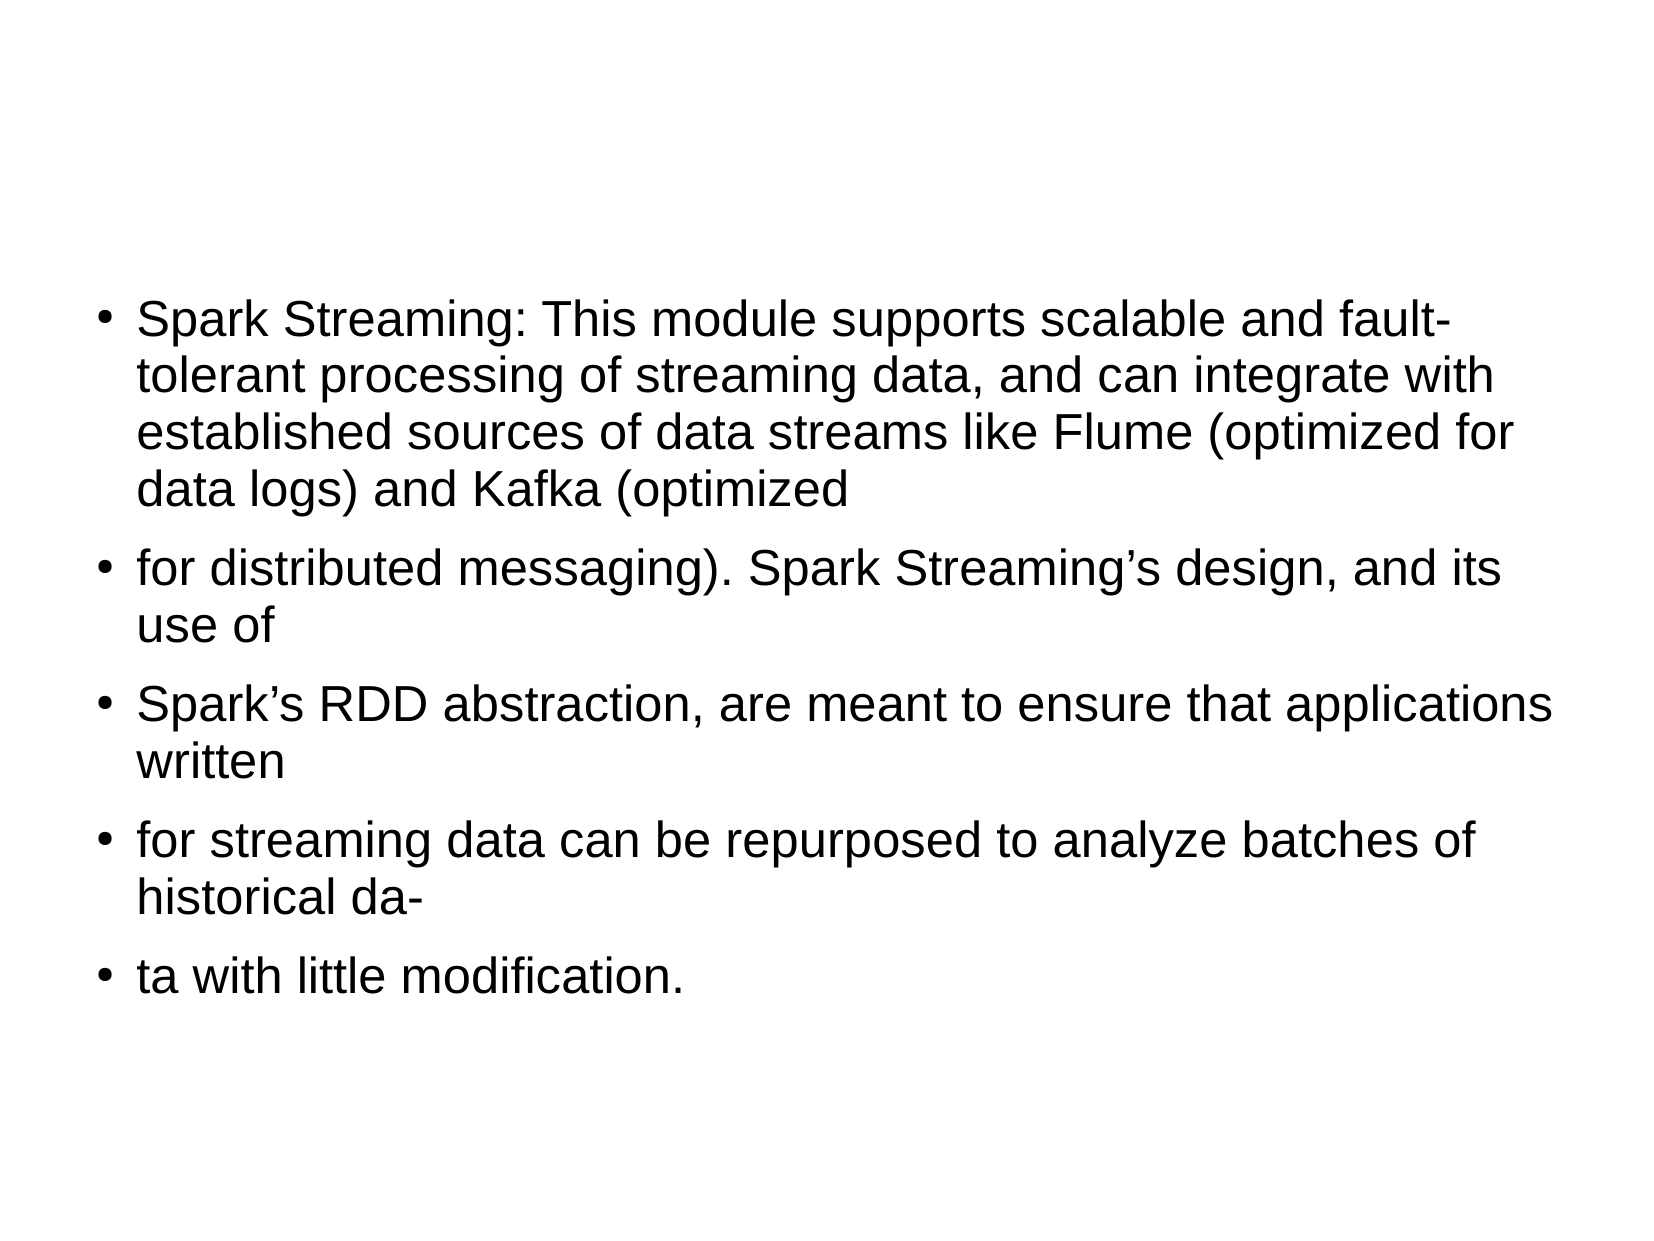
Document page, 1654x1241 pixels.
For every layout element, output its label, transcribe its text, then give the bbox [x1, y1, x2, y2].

list Spark Streaming: This module supports scalable and fault-tolerant processing of streaming data, and can integrate with established sources of data streams like Flume (optimized for data logs) and Kafka (optimized for distributed messaging). Spark Streaming’s design, and its use of Spark’s RDD abstraction, are meant to ensure that applications written for streaming data can be repurposed to analyze batches of historical da- ta with little modification. [82, 290, 1571, 1010]
